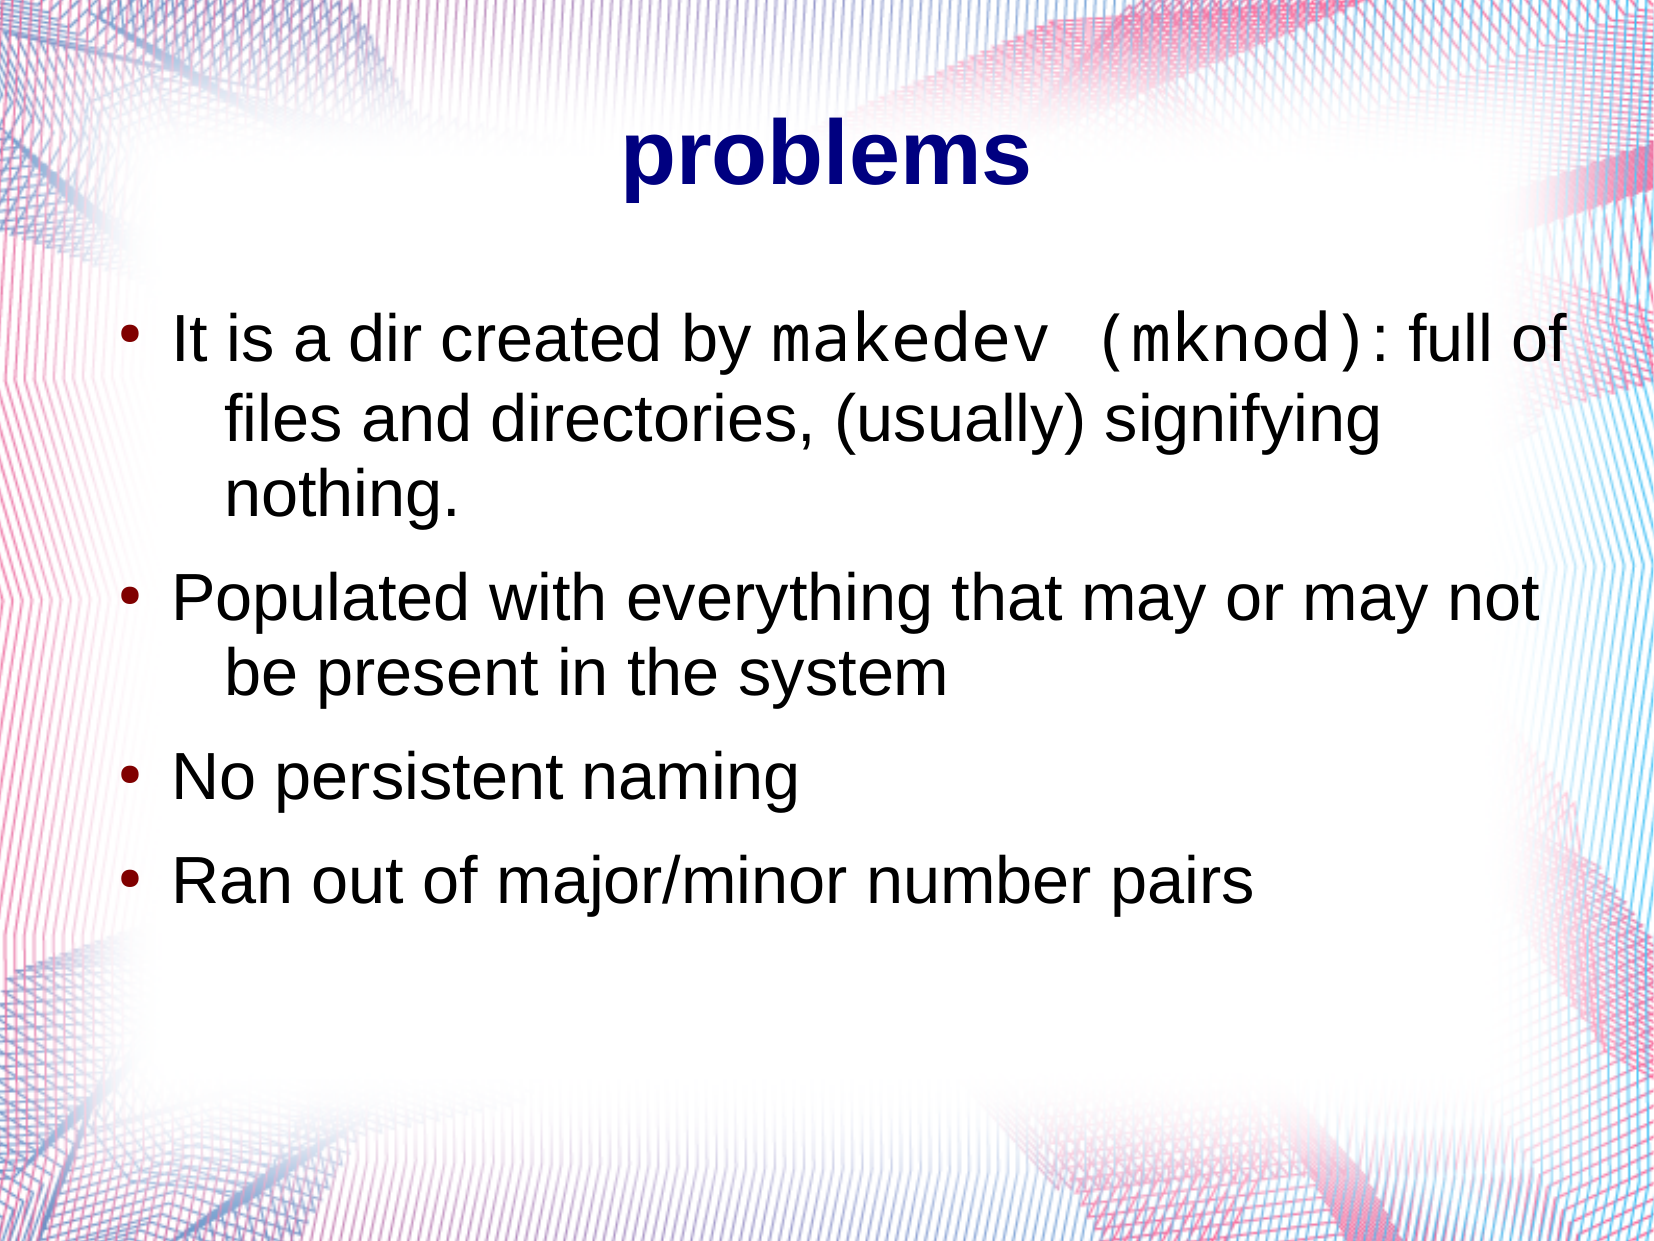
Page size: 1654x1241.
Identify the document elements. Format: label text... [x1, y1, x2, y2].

title problems [82, 49, 1571, 257]
list It is a dir created by makedev (mknod): full of files and directories, (usually) signifying nothing. Populated with everything that may or may not be present in the system No persistent naming Ran out of major/minor number pairs [82, 290, 1571, 1109]
picture [0, 0, 1654, 1241]
